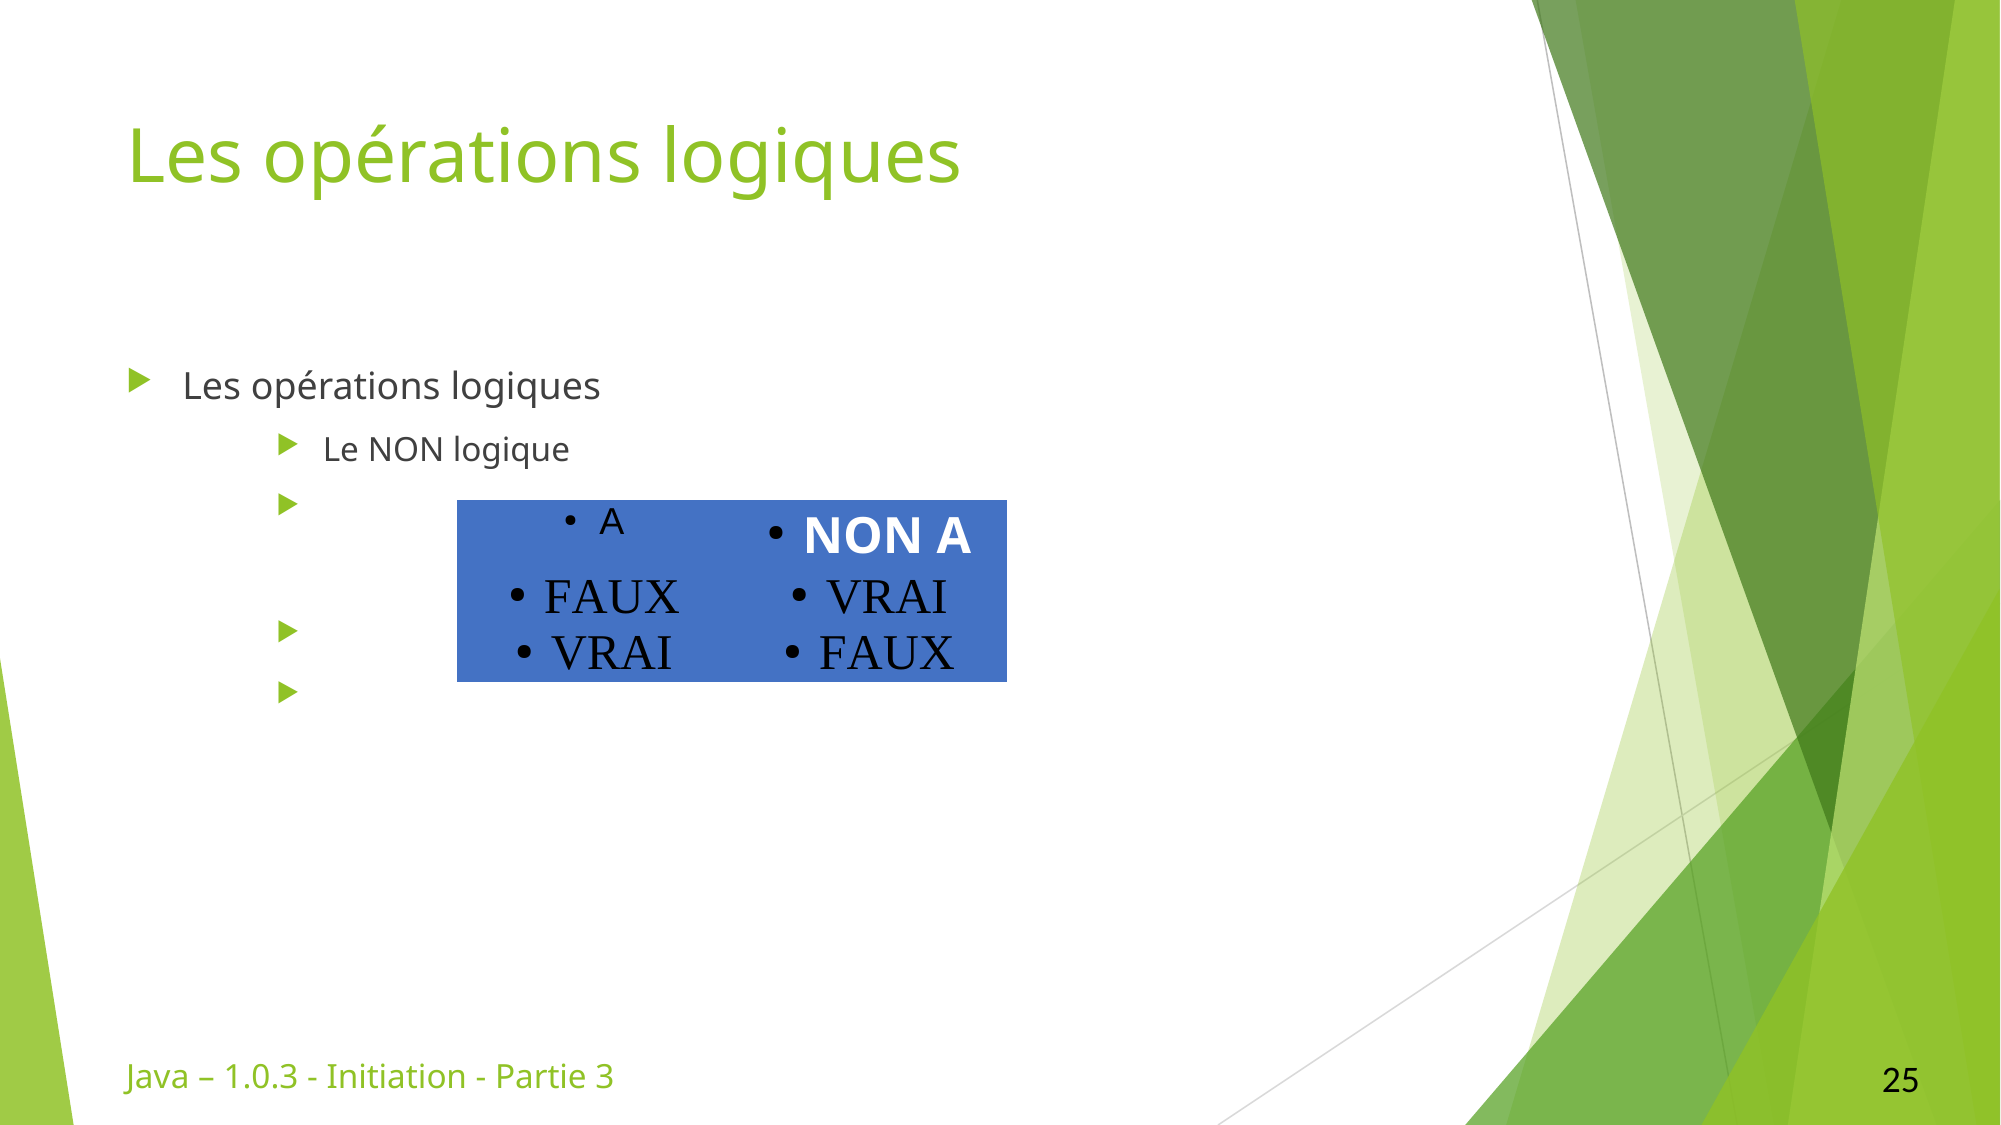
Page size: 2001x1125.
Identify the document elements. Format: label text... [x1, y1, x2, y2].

table_cell VRAI [457, 625, 732, 682]
text_box [1866, 1047, 1979, 1108]
table_cell VRAI [732, 569, 1007, 625]
text_box Java – 1.0.3 - Initiation - Partie 3 [111, 1047, 1094, 1109]
list Les opérations logiques Le NON logique [111, 354, 1522, 1048]
table_cell FAUX [457, 569, 732, 625]
table_cell FAUX [732, 625, 1007, 682]
title Les opérations logiques [111, 99, 1522, 317]
table_header A [457, 500, 732, 569]
table_header NON A [732, 500, 1007, 569]
